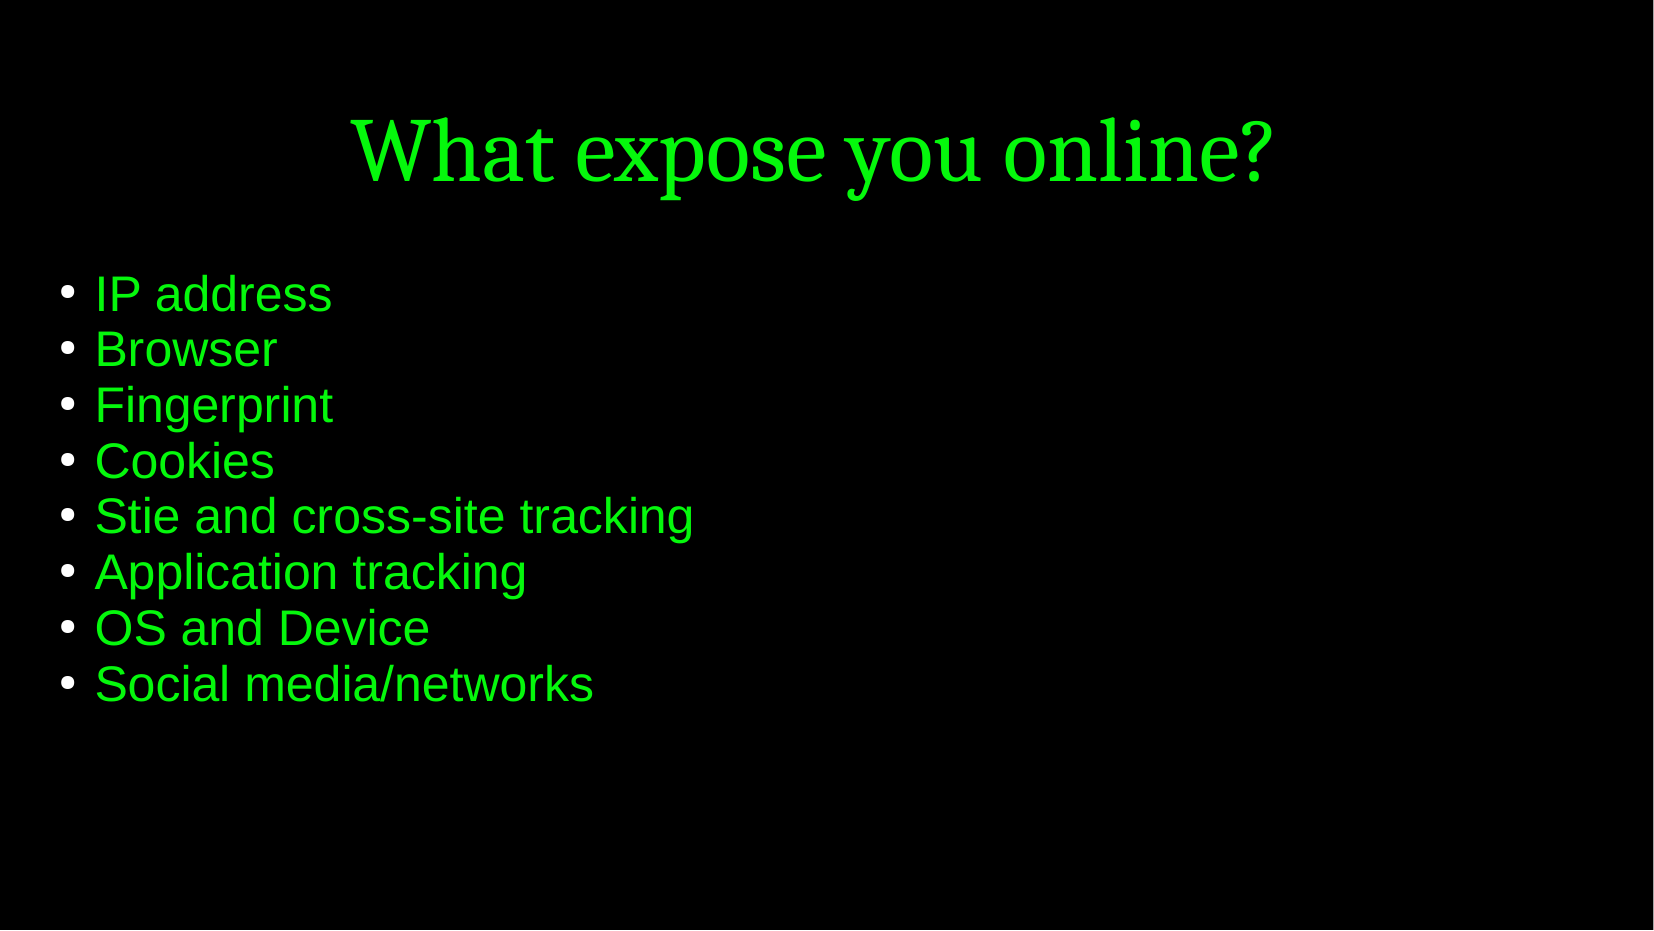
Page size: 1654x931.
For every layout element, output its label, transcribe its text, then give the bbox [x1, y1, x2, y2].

subtitle IP address Browser Fingerprint Cookies Stie and cross-site tracking Application tracking OS and Device Social media/networks [59, 265, 798, 817]
title What expose you online? [59, 37, 1571, 266]
